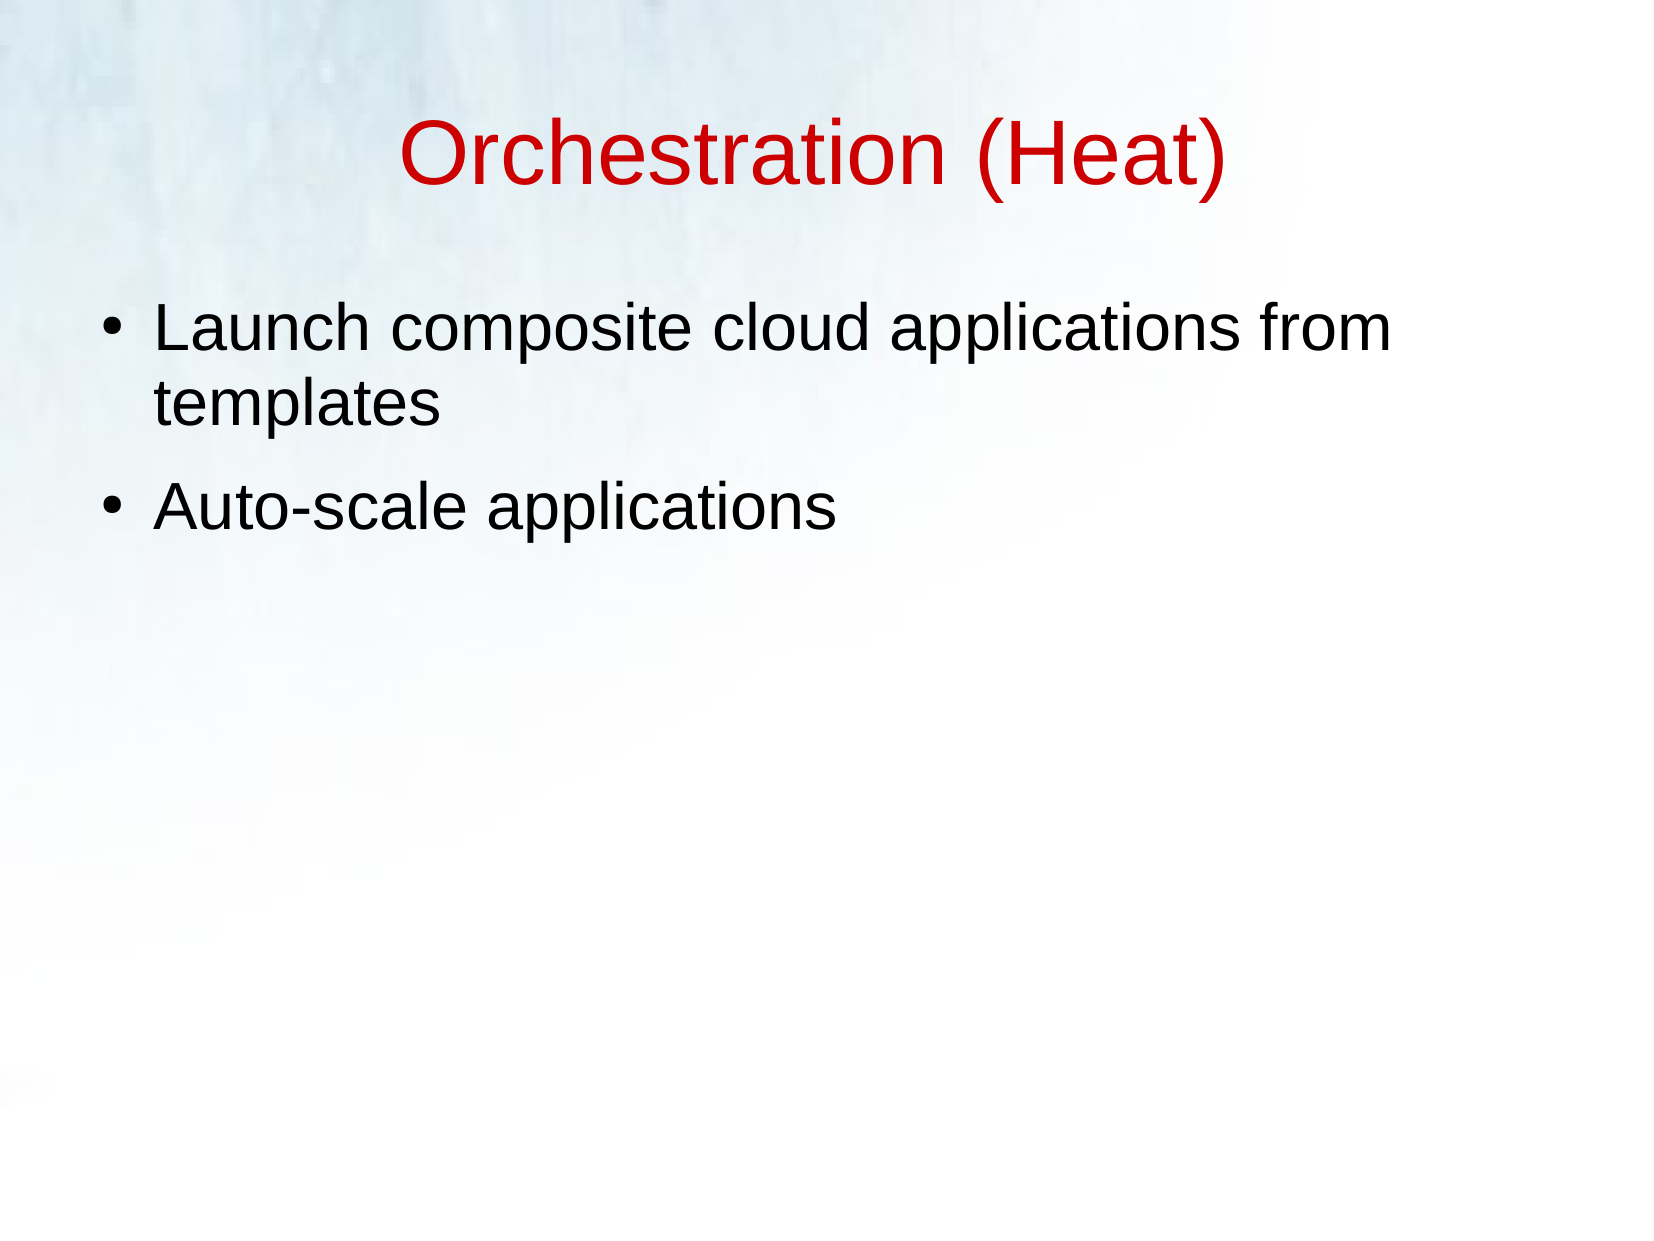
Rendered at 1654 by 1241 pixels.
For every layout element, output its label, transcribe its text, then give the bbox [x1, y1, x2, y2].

list Launch composite cloud applications from templates Auto-scale applications [82, 290, 1571, 1010]
title Orchestration (Heat) [82, 49, 1571, 257]
picture [0, 0, 1654, 1241]
